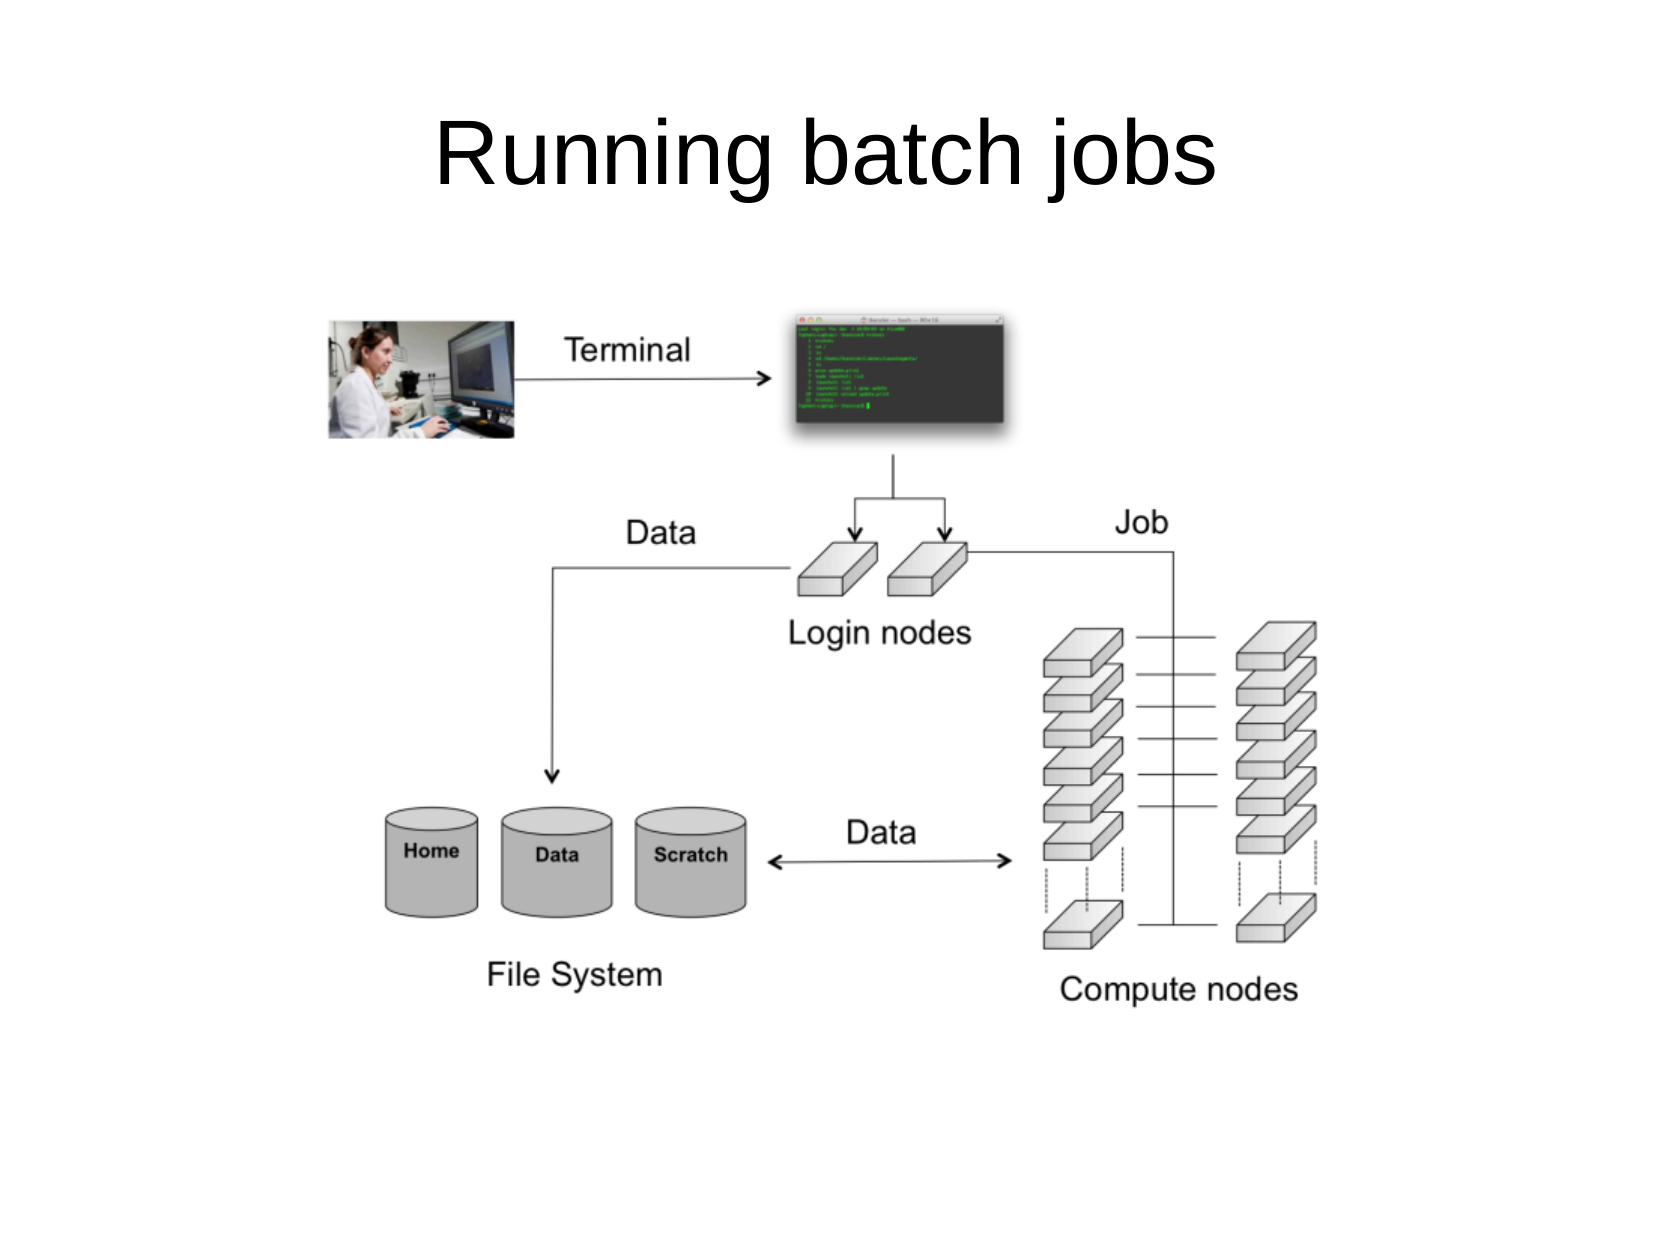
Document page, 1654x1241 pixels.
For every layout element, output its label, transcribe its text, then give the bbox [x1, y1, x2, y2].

picture [274, 290, 1379, 1010]
title Running batch jobs [82, 49, 1571, 257]
